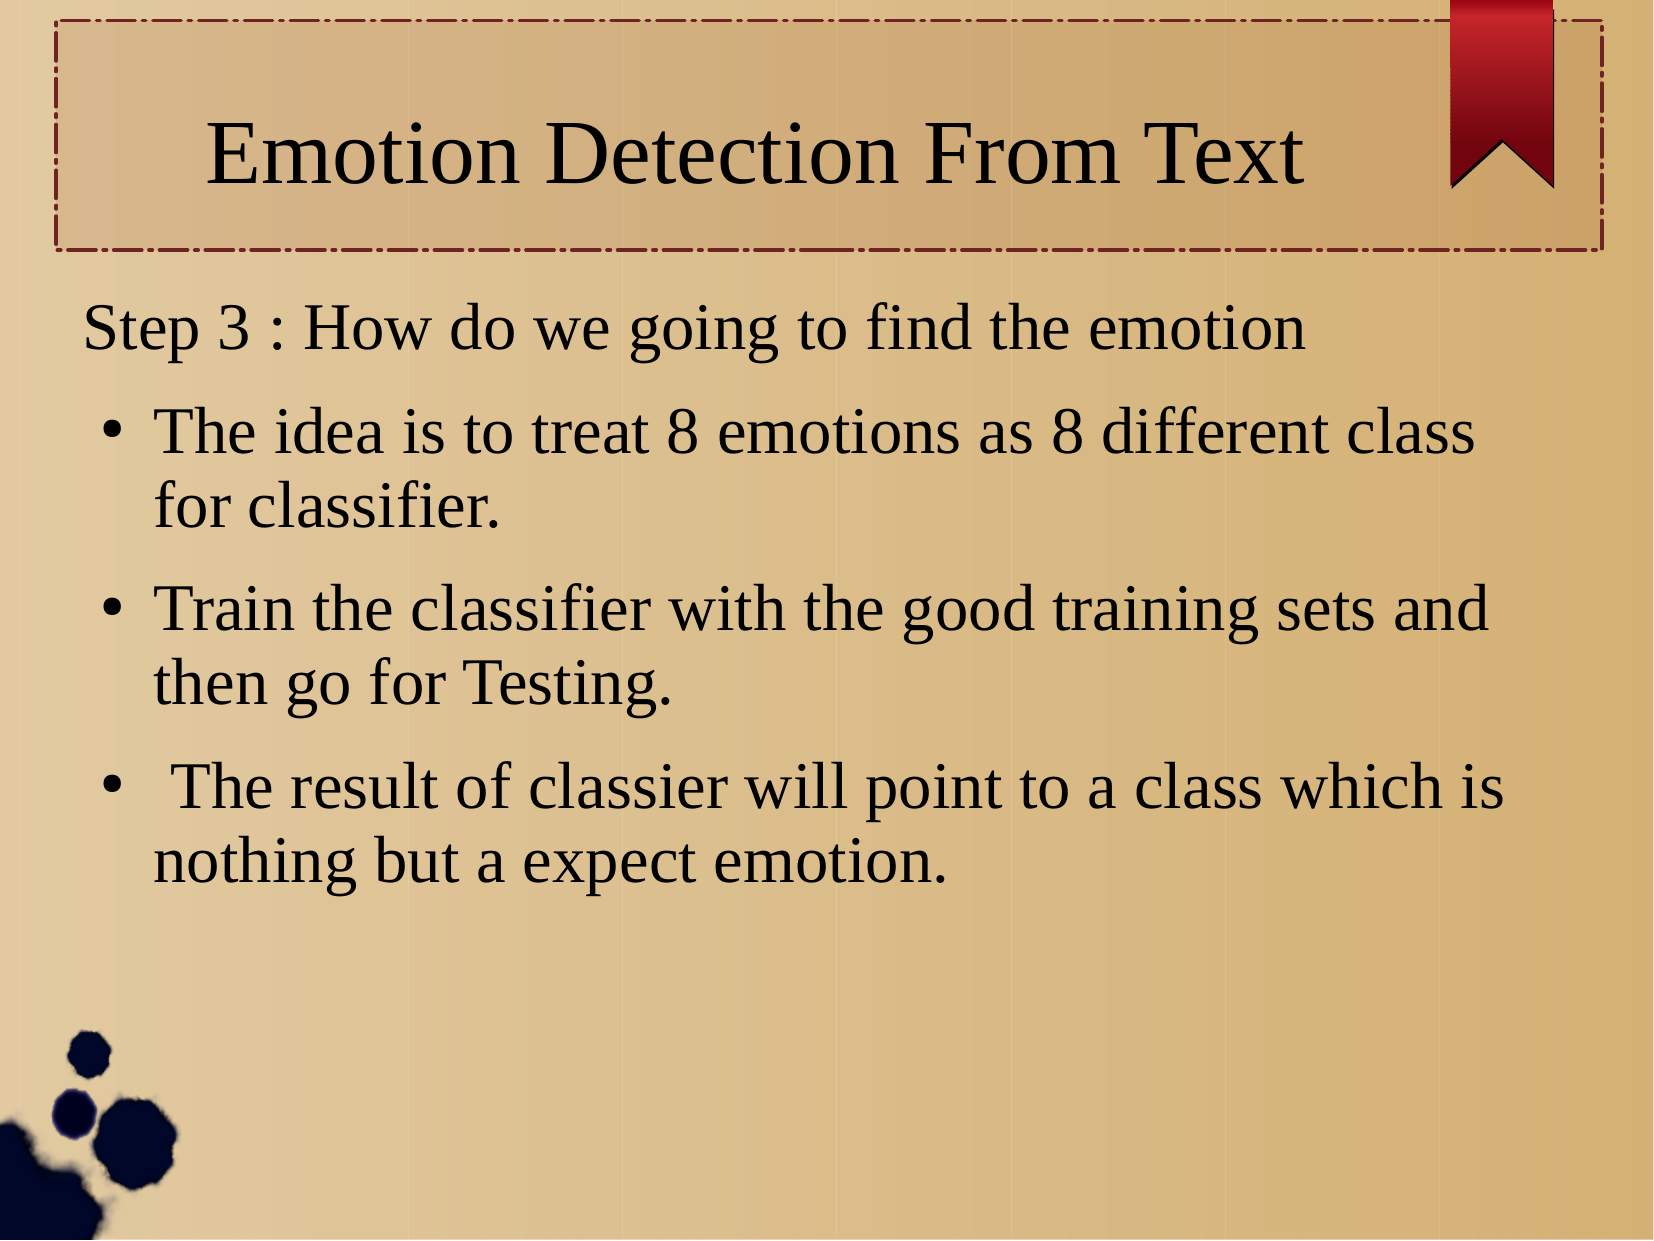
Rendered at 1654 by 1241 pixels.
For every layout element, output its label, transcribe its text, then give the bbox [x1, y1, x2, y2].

list Step 3 : How do we going to find the emotion The idea is to treat 8 emotions as 8 different class for classifier. Train the classifier with the good training sets and then go for Testing. The result of classier will point to a class which is nothing but a expect emotion. [82, 290, 1538, 1010]
title Emotion Detection From Text [82, 49, 1453, 257]
